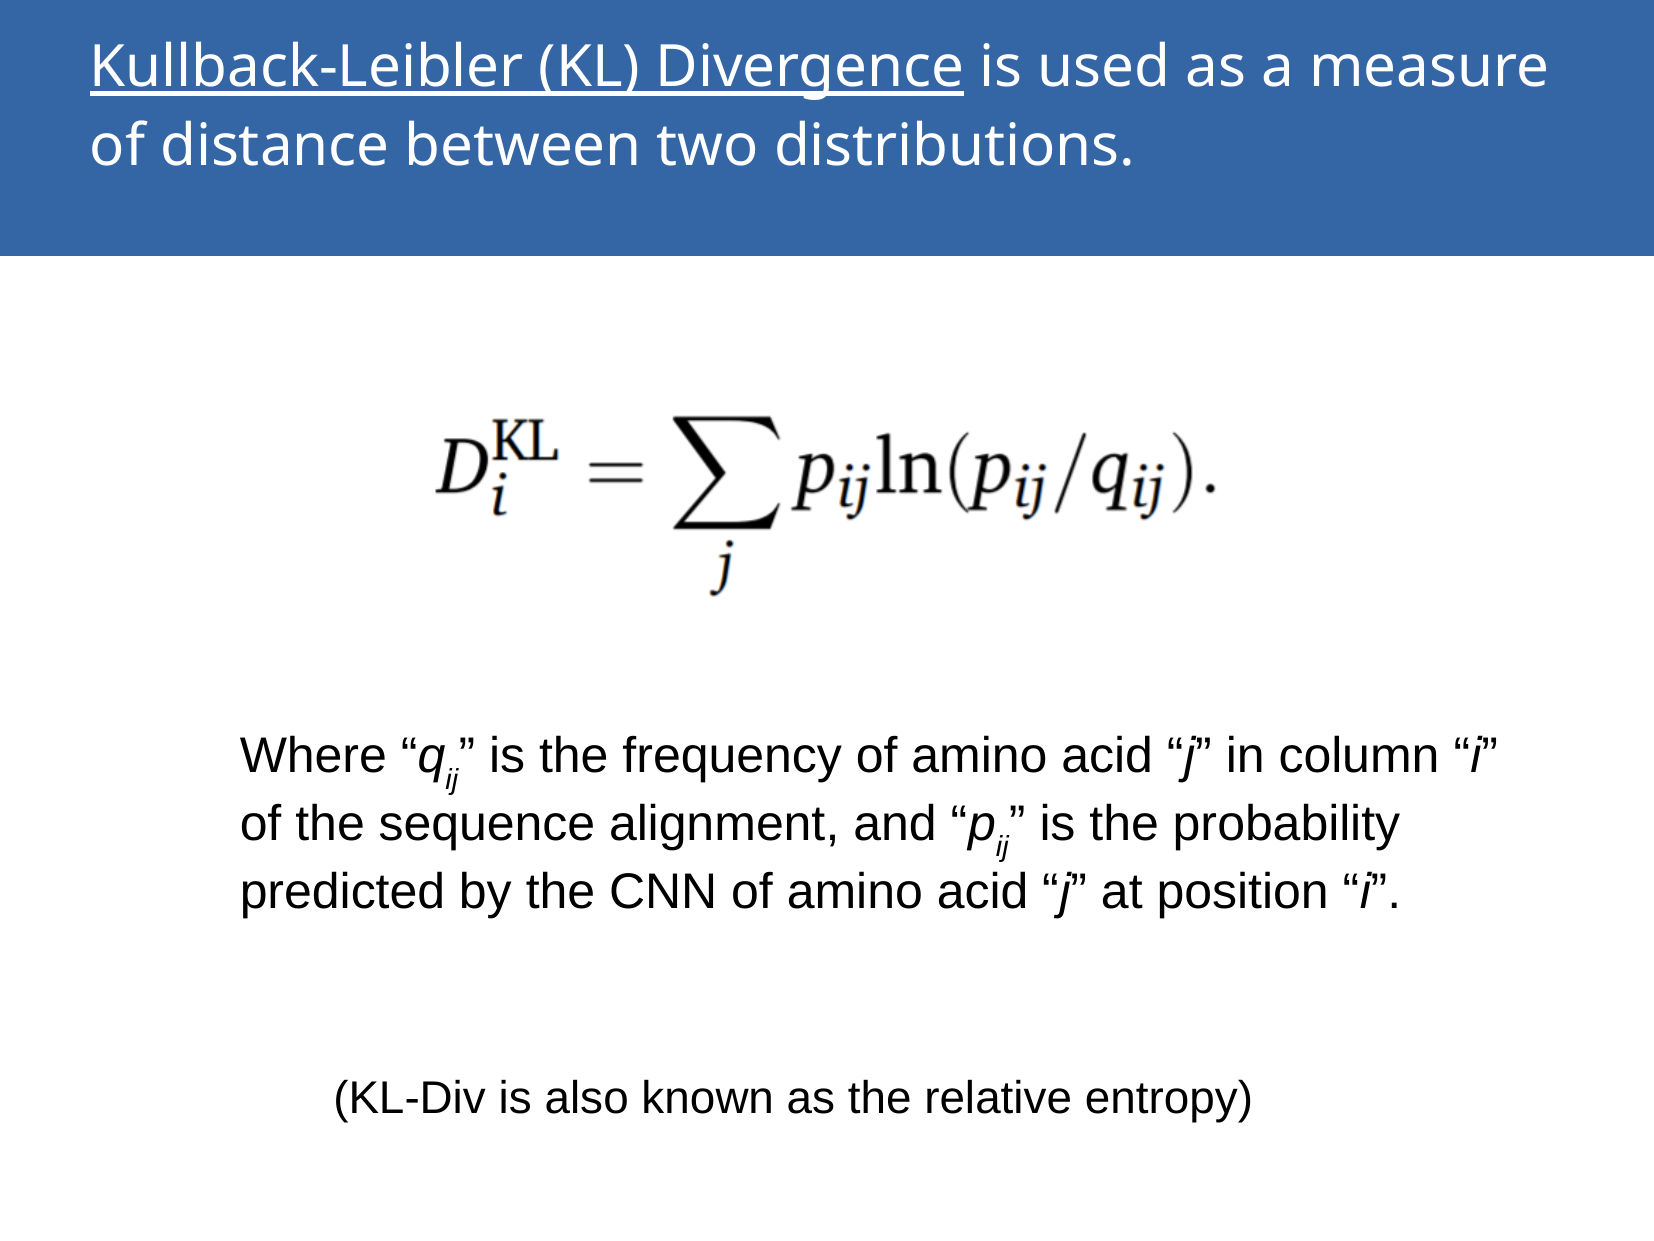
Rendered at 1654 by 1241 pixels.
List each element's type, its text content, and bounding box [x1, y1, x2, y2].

picture [423, 385, 1231, 616]
text_box Kullback-Leibler (KL) Divergence is used as a measure of distance between two distributions. [0, 17, 1647, 242]
text_box Where “qij” is the frequency of amino acid “j” in column “i” of the sequence alignment, and “pij” is the probability predicted by the CNN of amino acid “j” at position “i”. [225, 720, 1516, 927]
text_box (KL-Div is also known as the relative entropy) [318, 1065, 1654, 1132]
text_box [0, 0, 1654, 256]
